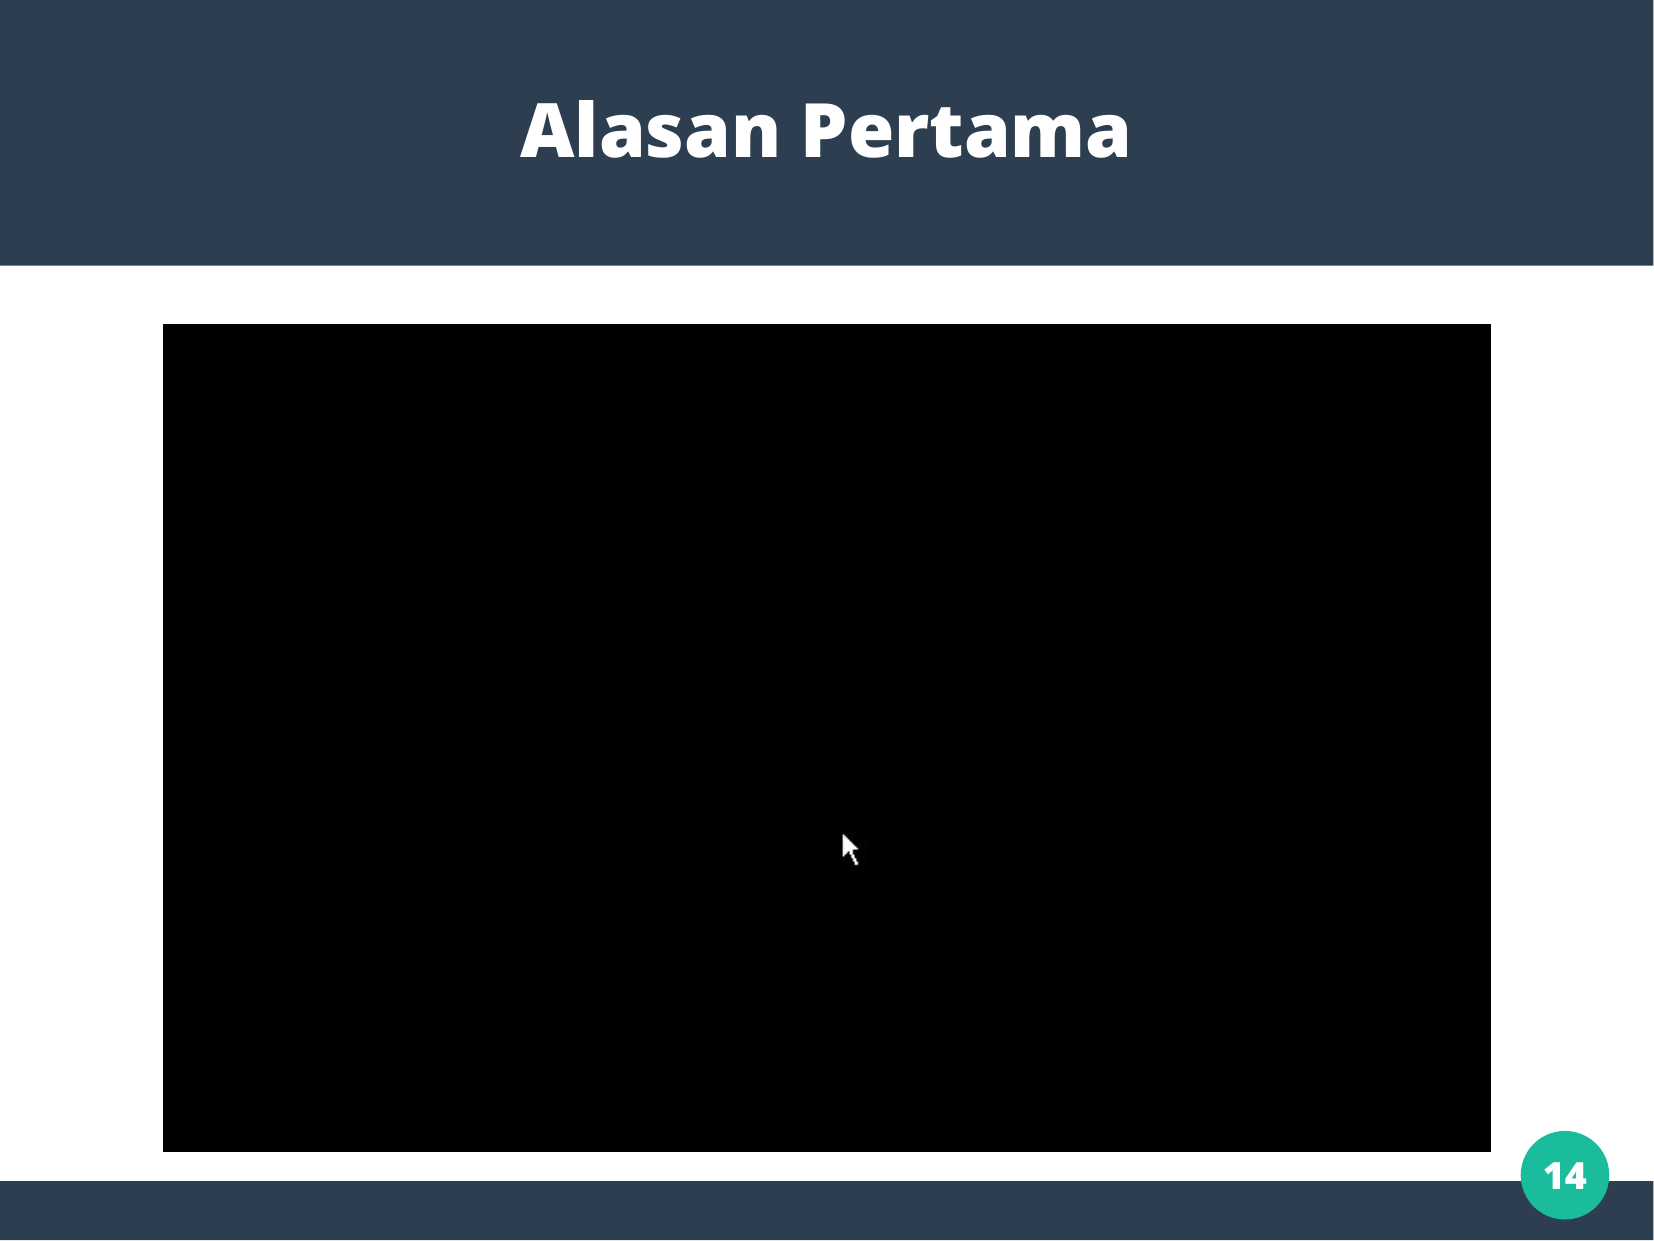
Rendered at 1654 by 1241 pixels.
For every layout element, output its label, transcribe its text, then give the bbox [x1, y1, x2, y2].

title Alasan Pertama [59, 49, 1595, 207]
picture [163, 324, 1491, 1152]
